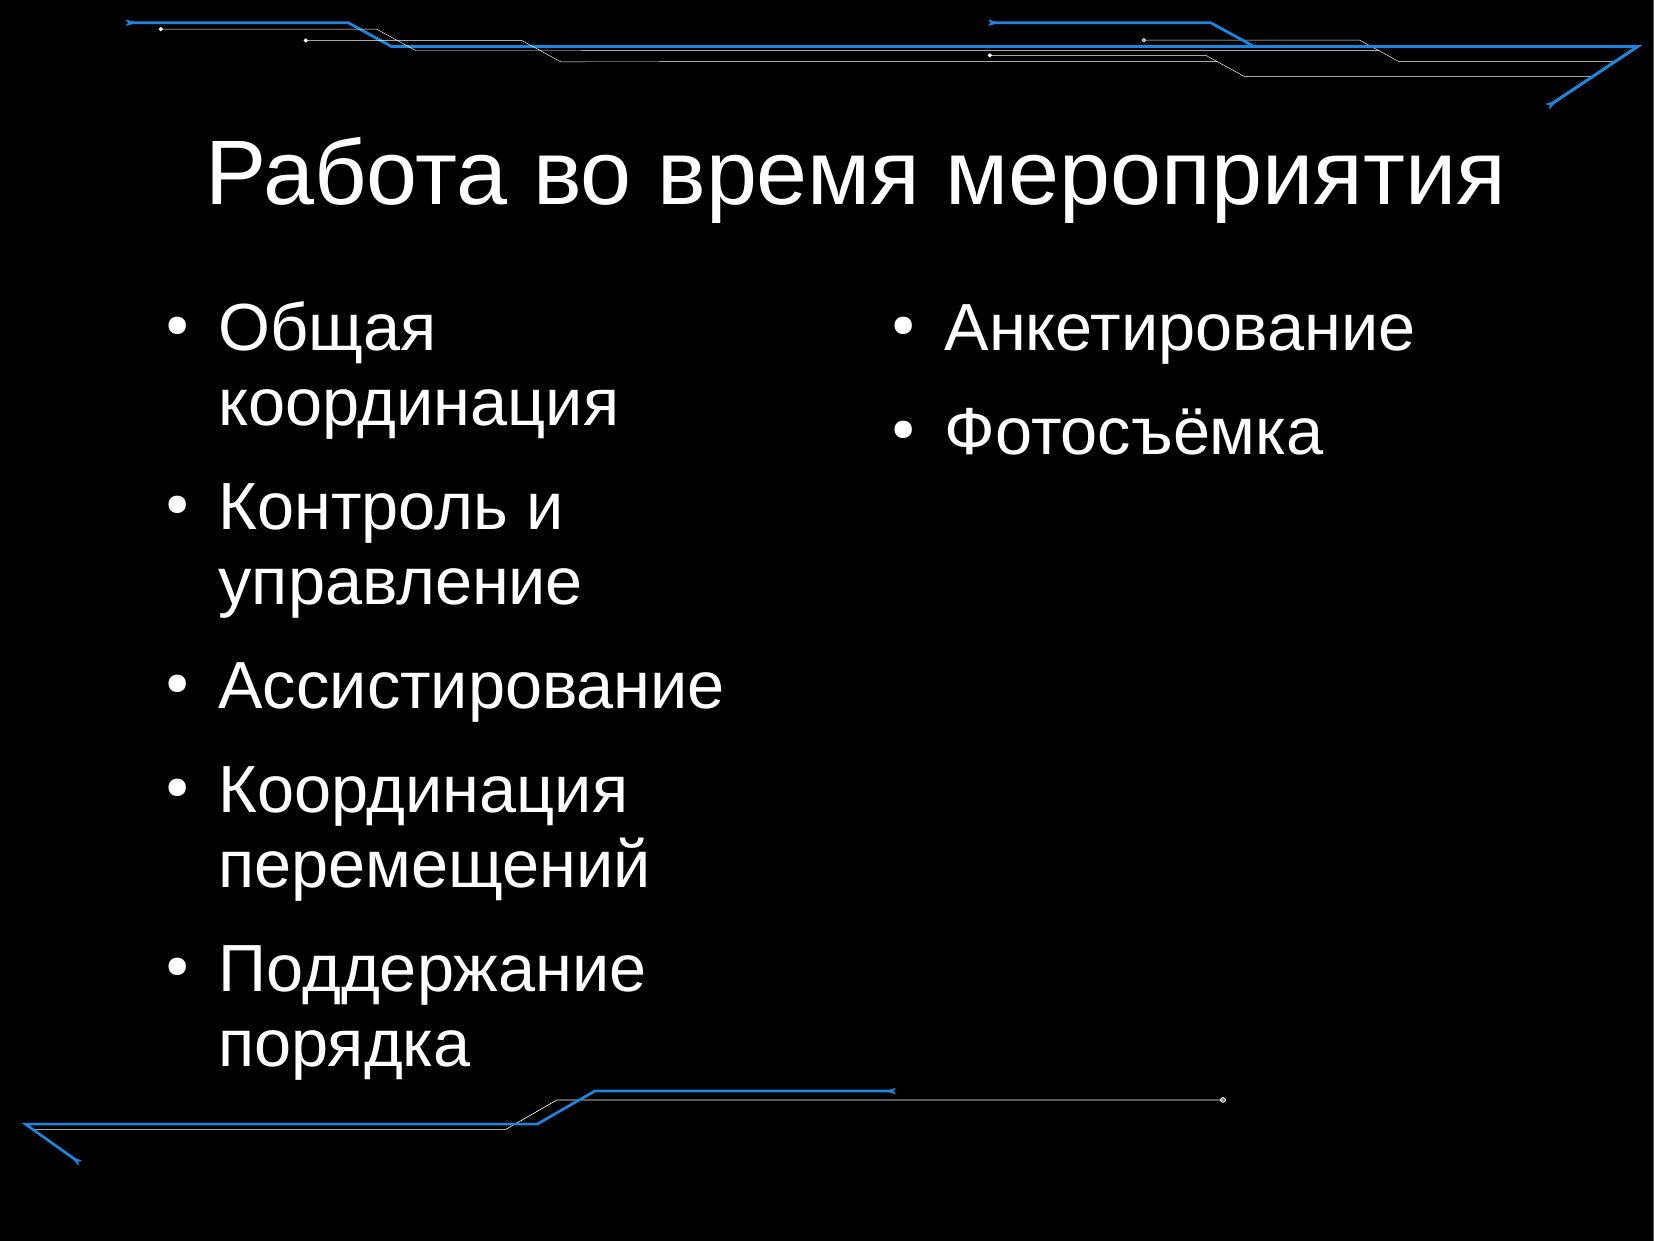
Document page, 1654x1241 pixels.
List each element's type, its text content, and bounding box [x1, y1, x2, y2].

list Общая координация Контроль и управление Ассистирование Координация перемещений Поддержание порядка [147, 289, 840, 1081]
list Анкетирование Фотосъёмка [873, 289, 1566, 1010]
title Работа во время мероприятия [147, 84, 1565, 262]
